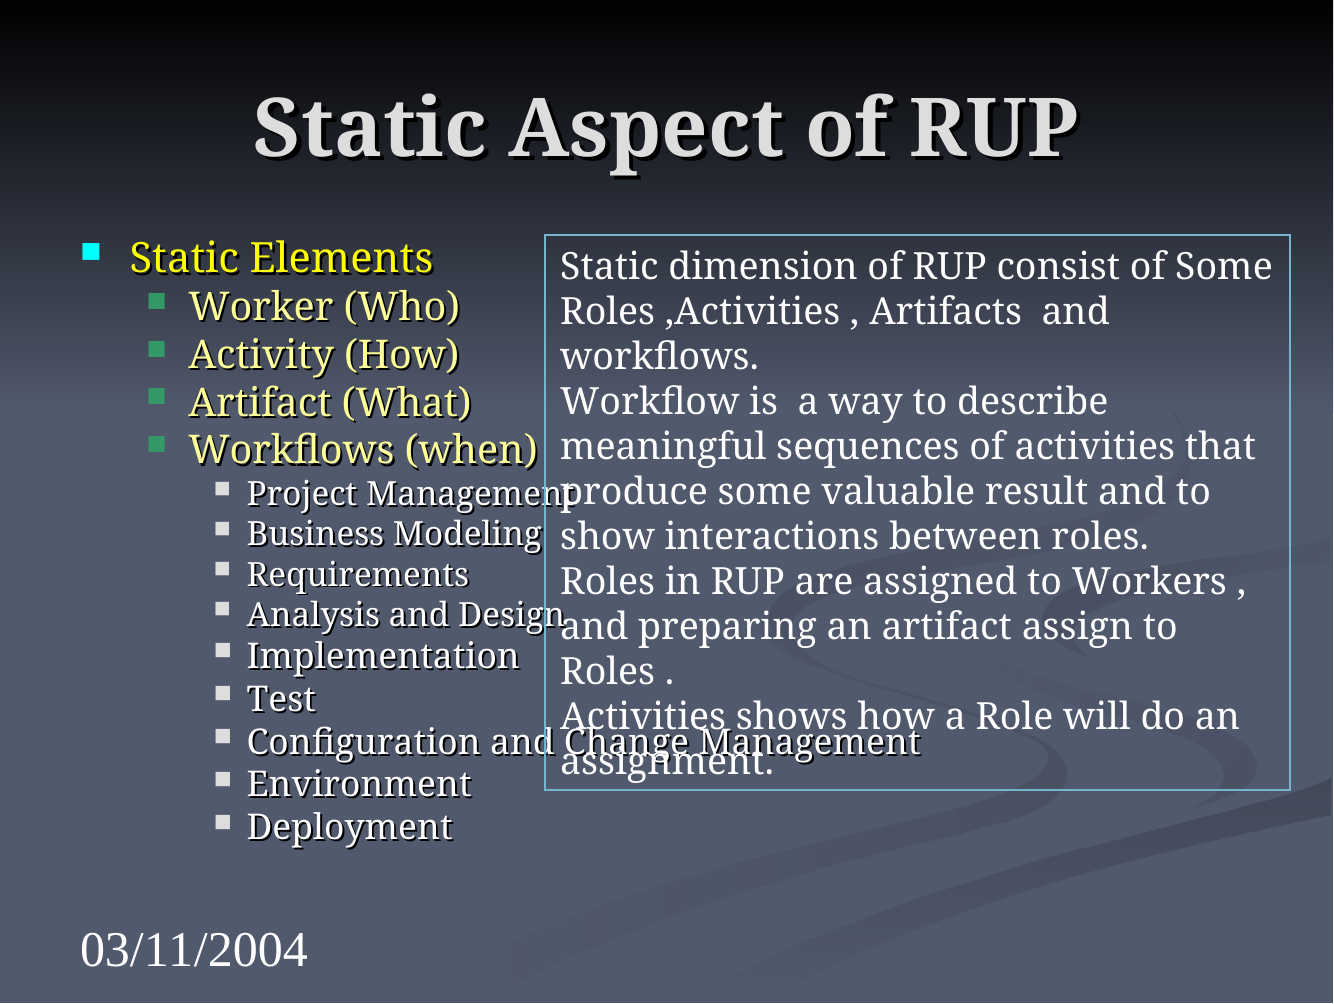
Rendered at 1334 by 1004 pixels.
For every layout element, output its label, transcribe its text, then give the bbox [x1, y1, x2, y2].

title Static Aspect of RUP [66, 40, 1267, 208]
text_box Static dimension of RUP consist of Some Roles ,Activities , Artifacts and workflows. Workflow is a way to describe meaningful sequences of activities that produce some valuable result and to show interactions between roles. Roles in RUP are assigned to Workers , and preparing an artifact assign to Roles . Activities shows how a Role will do an assignment. [545, 235, 1290, 791]
list Static Elements Worker (Who) Activity (How) Artifact (What) Workflows (when) Project Management Business Modeling Requirements Analysis and Design Implementation Test Configuration and Change Management Environment Deployment [66, 234, 1301, 897]
